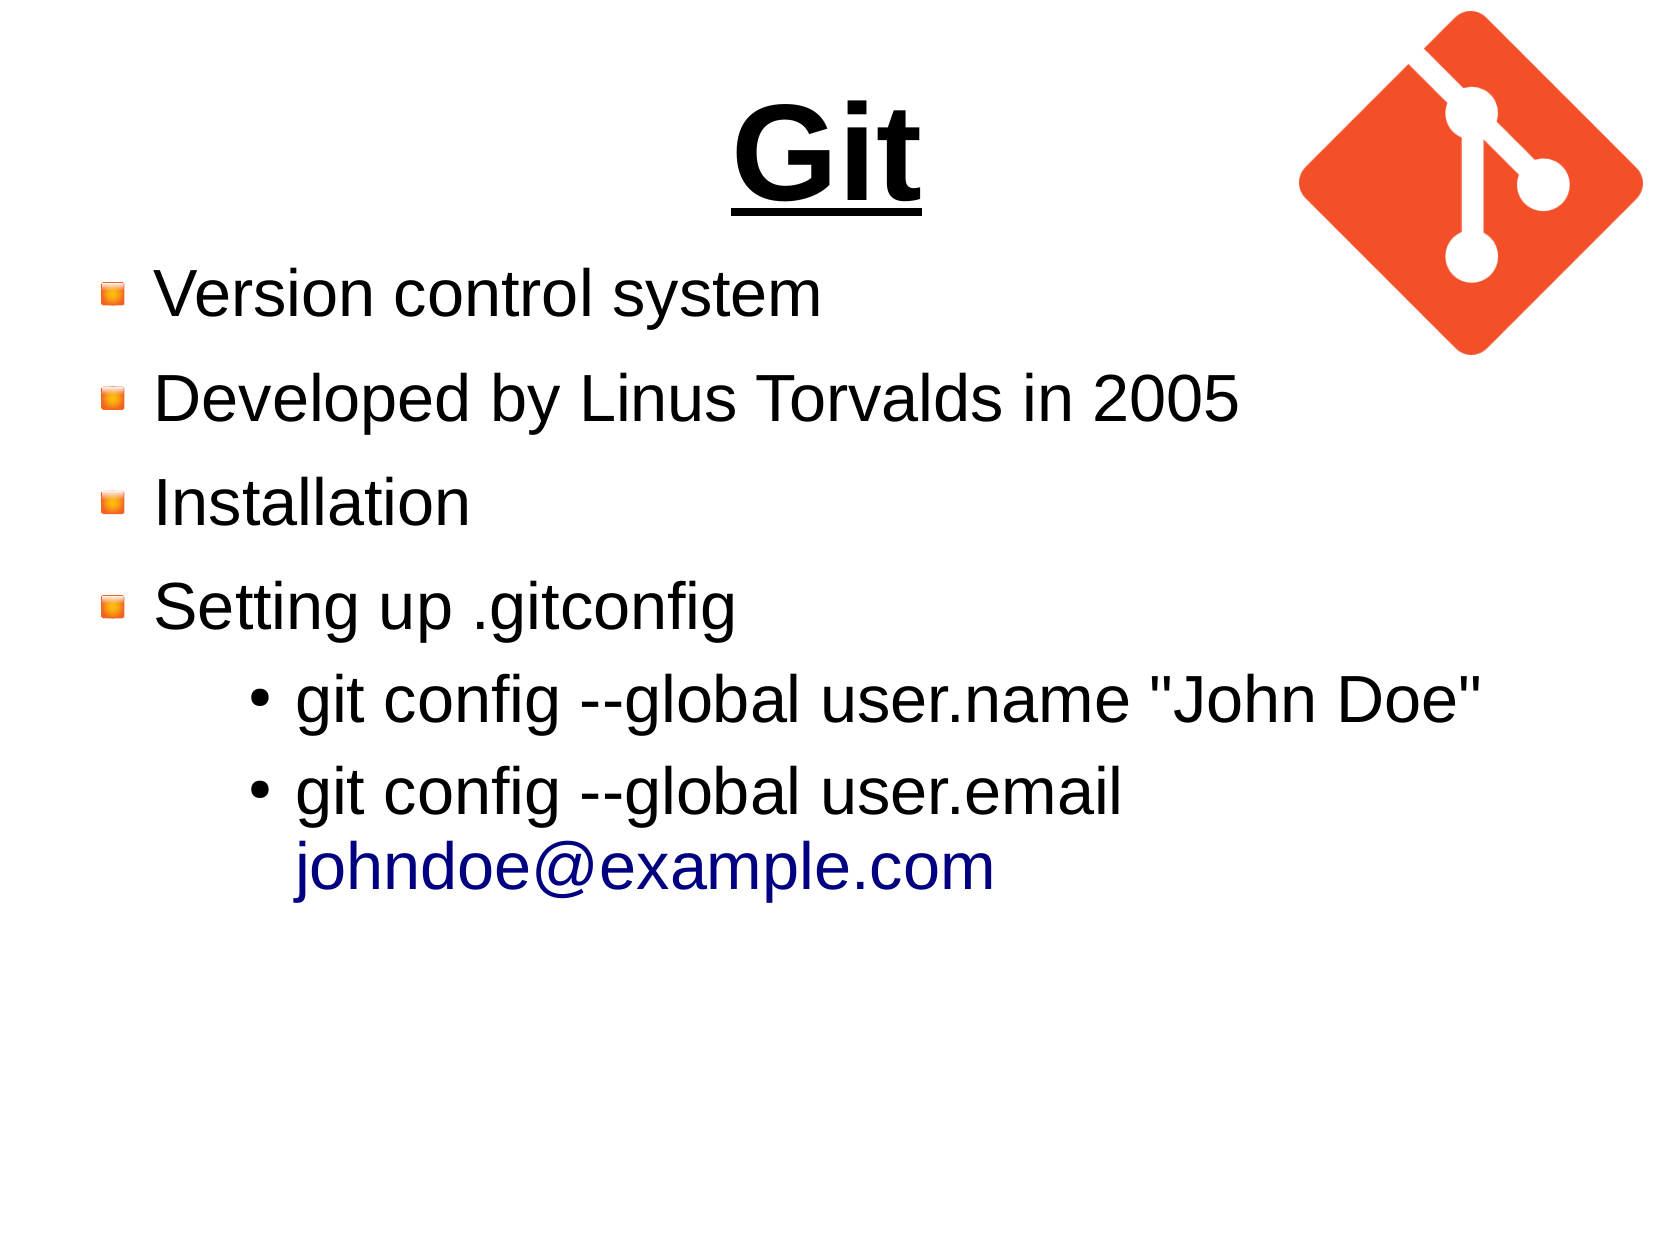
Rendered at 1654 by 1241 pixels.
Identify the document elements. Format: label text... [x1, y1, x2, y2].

list Version control system Developed by Linus Torvalds in 2005 Installation Setting up .gitconfig git config --global user.name "John Doe" git config --global user.email johndoe@example.com [82, 256, 1571, 1182]
picture [1299, 11, 1643, 355]
title Git [82, 49, 1299, 256]
